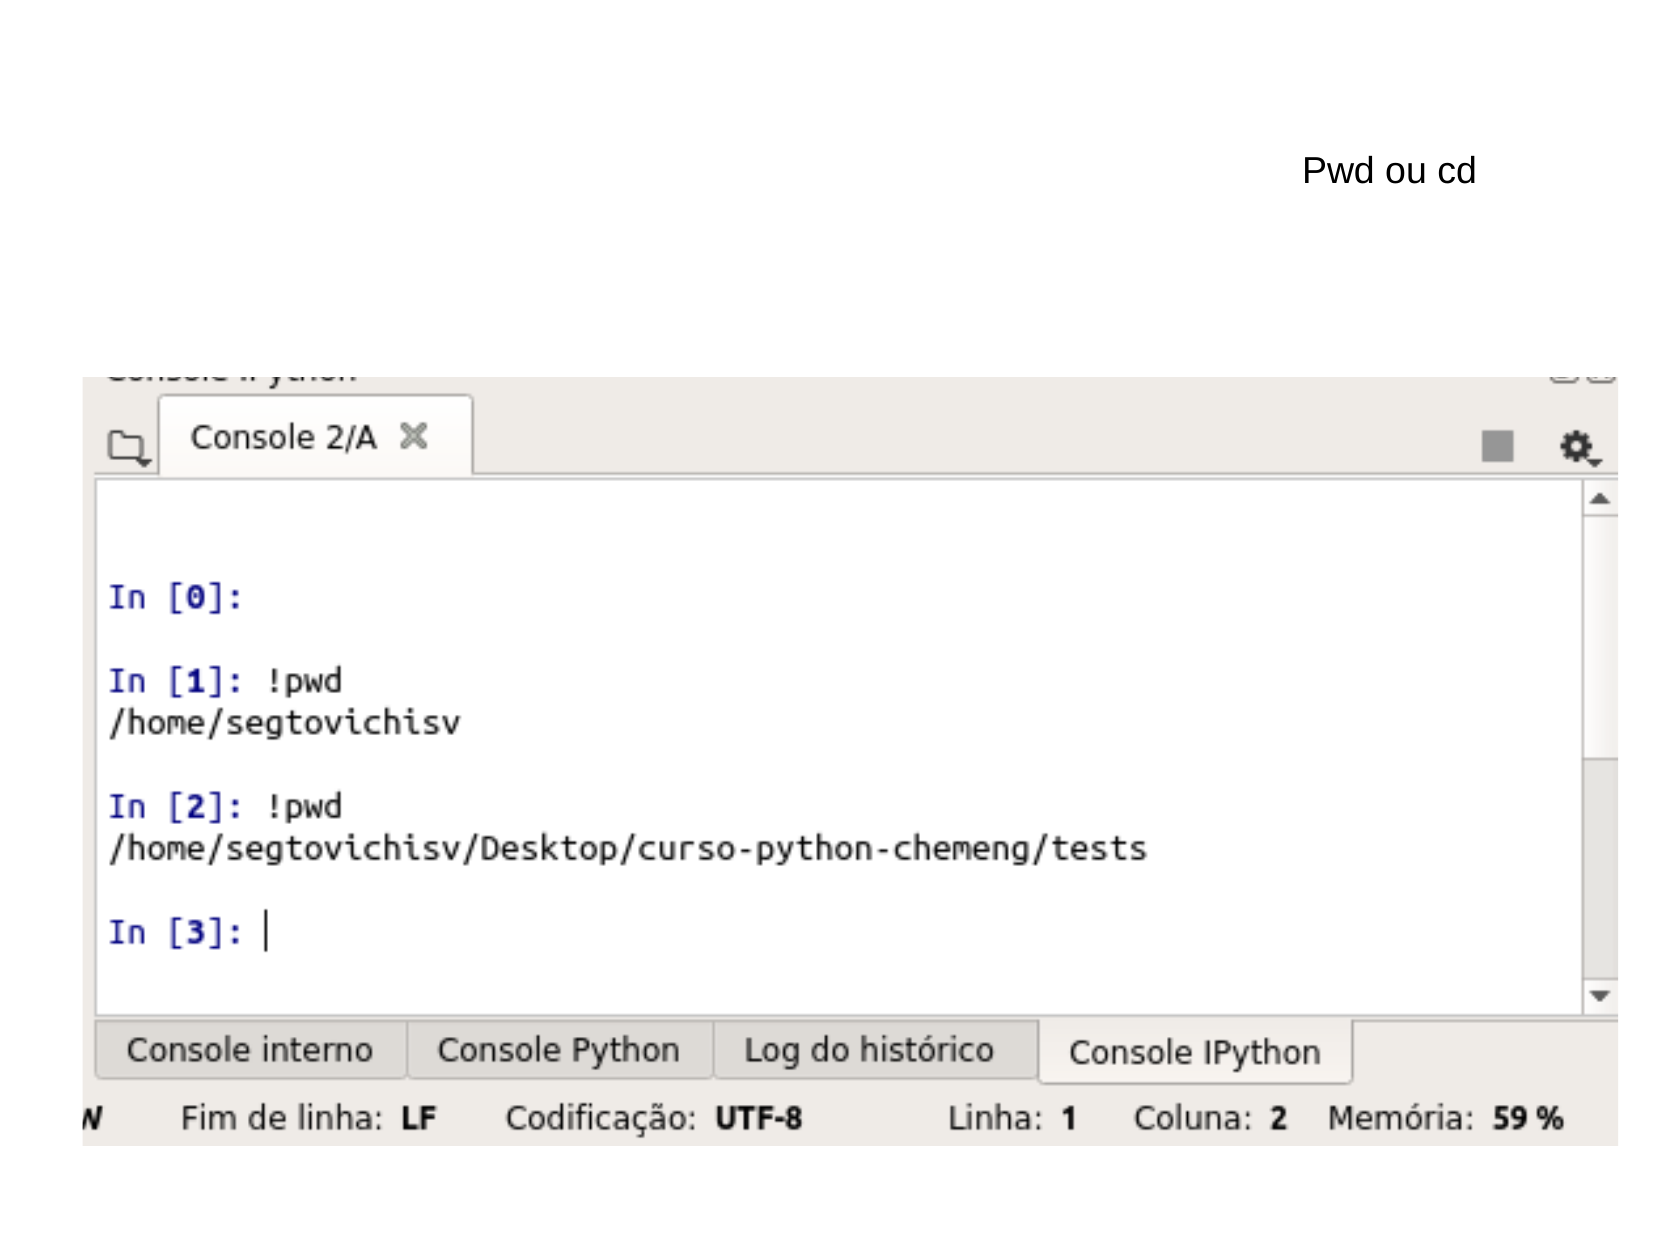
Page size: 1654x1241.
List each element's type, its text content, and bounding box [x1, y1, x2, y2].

text_box Pwd ou cd [1287, 141, 1512, 199]
picture [82, 377, 1619, 1146]
